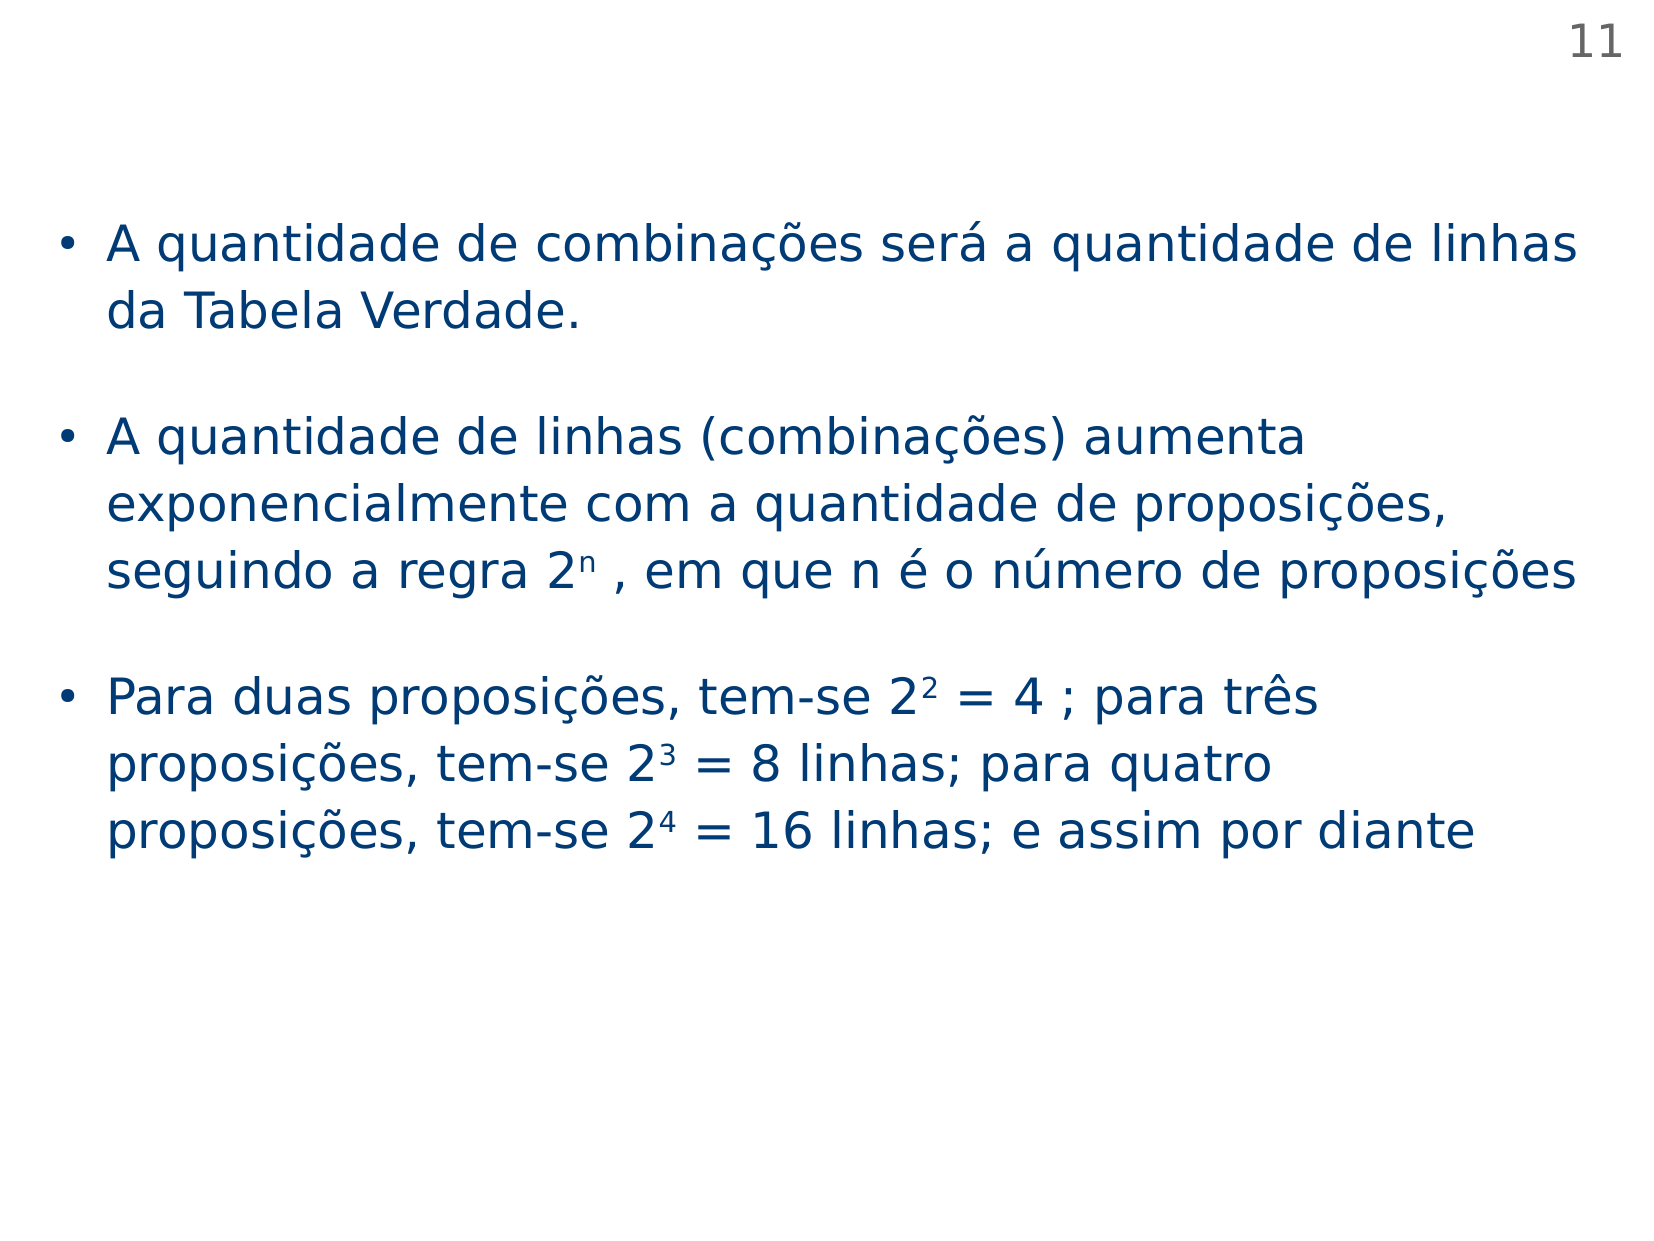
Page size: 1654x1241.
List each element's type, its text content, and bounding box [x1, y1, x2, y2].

list A quantidade de combinações será a quantidade de linhas da Tabela Verdade. A quantidade de linhas (combinações) aumenta exponencialmente com a quantidade de proposições, seguindo a regra 2n , em que n é o número de proposições Para duas proposições, tem-se 22 = 4 ; para três proposições, tem-se 23 = 8 linhas; para quatro proposições, tem-se 24 = 16 linhas; e assim por diante [59, 206, 1595, 1223]
